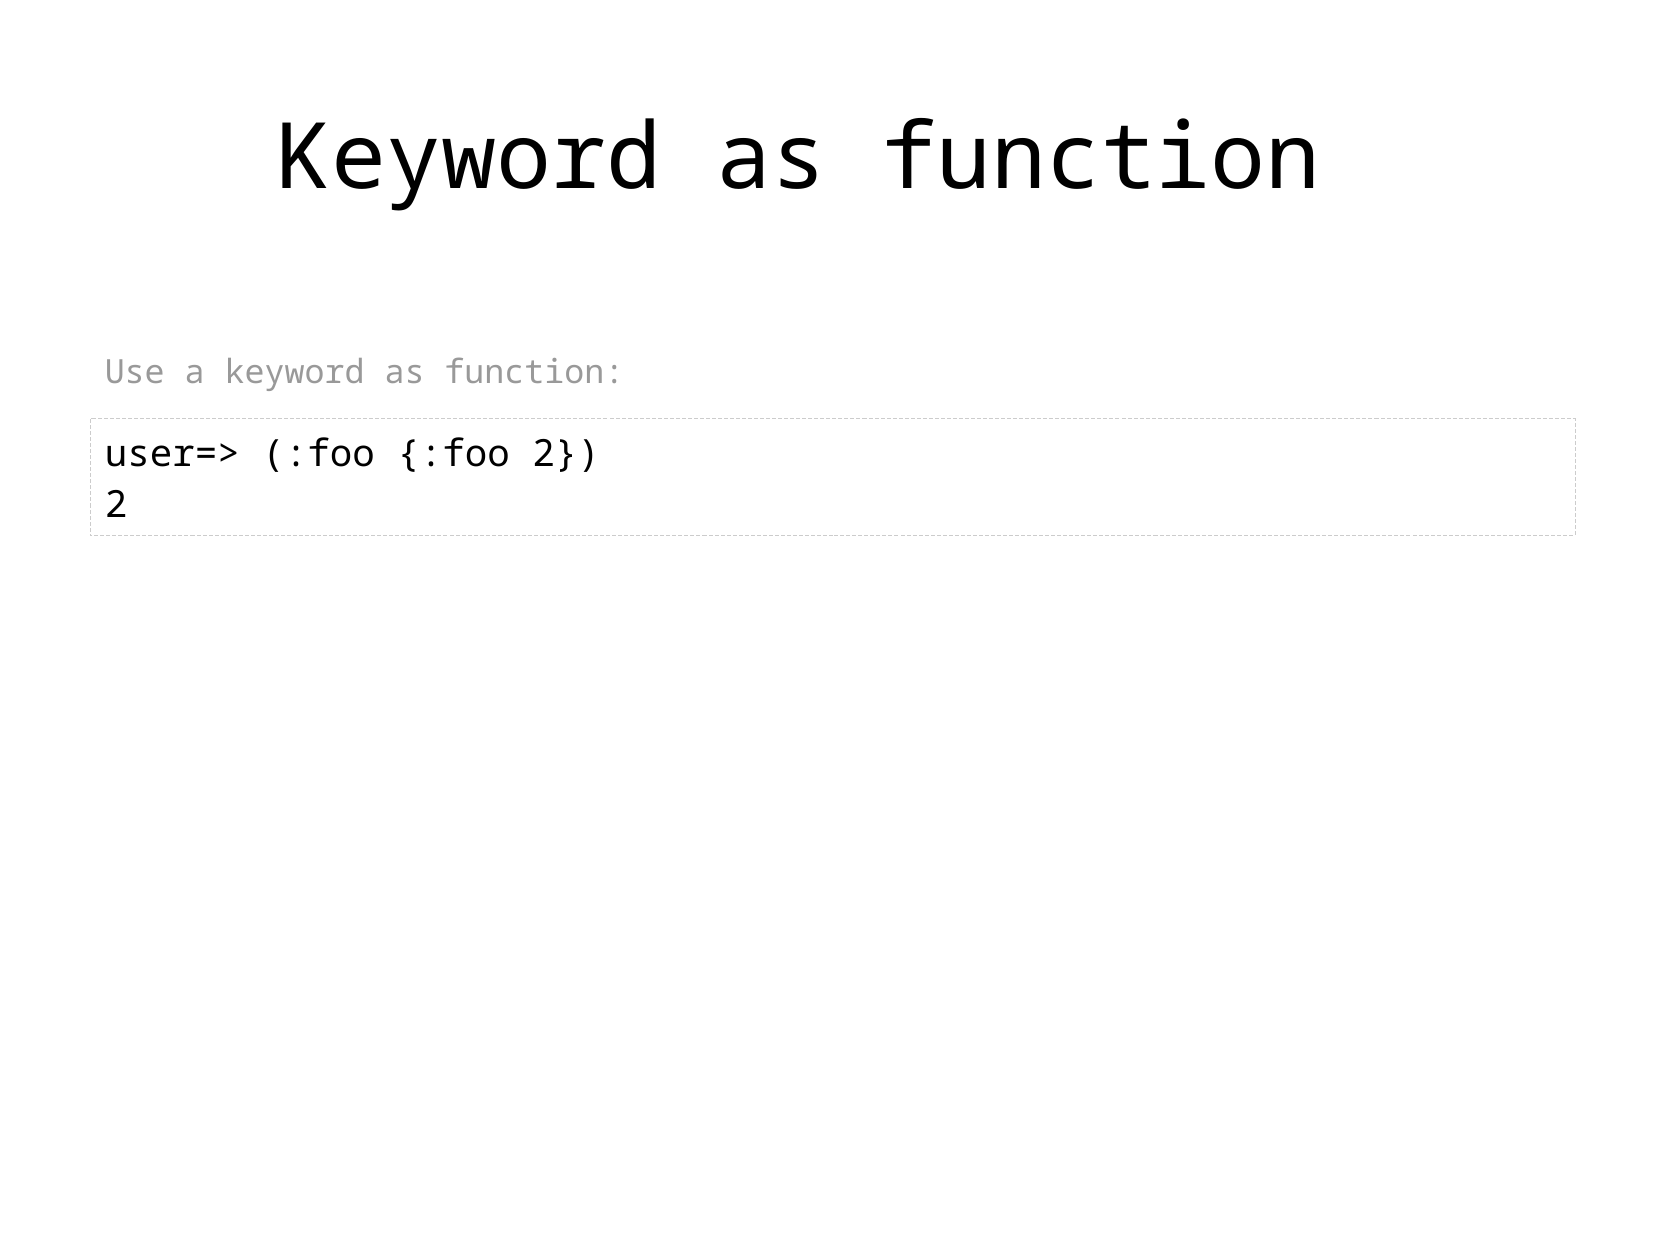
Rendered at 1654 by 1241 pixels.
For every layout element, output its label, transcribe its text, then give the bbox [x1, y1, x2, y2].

text_box Use a keyword as function: [90, 340, 1306, 389]
title Keyword as function [82, 49, 1571, 257]
text_box user=> (:foo {:foo 2}) 2 [90, 418, 1576, 509]
